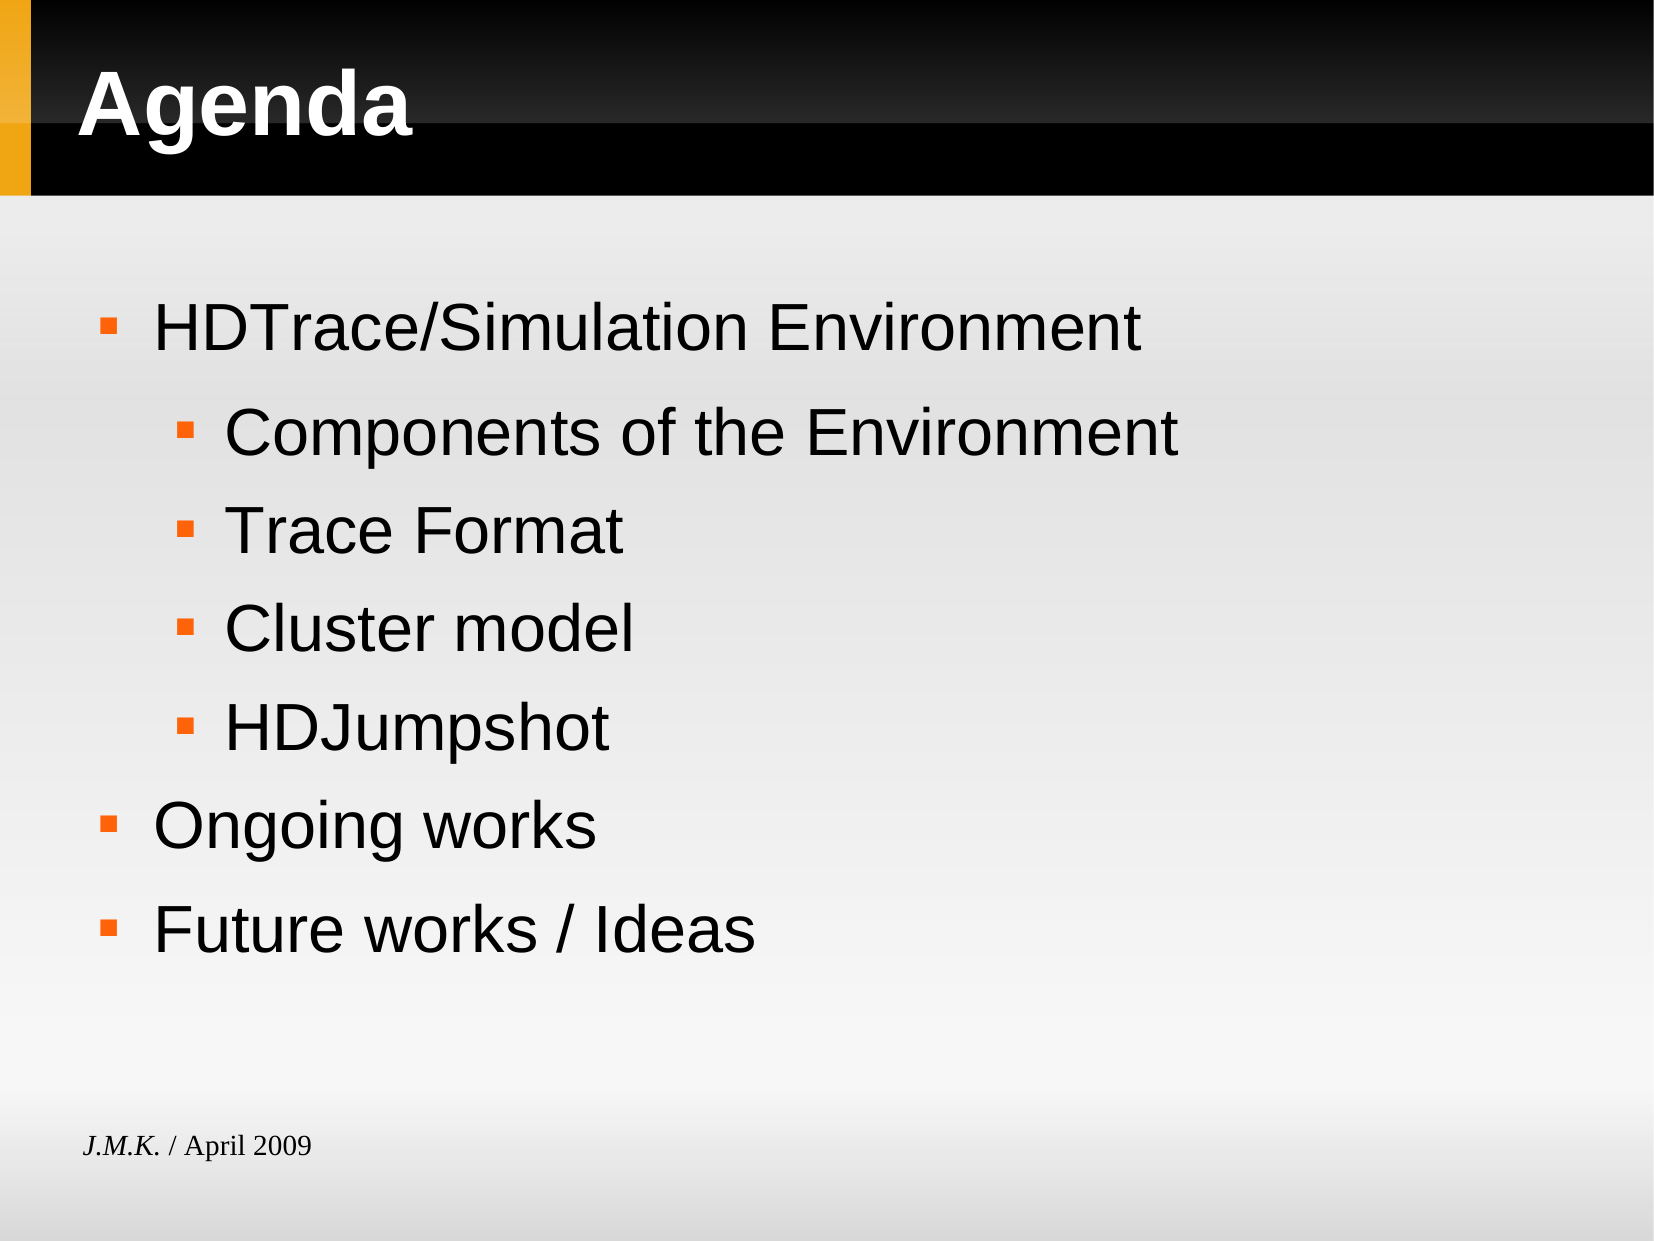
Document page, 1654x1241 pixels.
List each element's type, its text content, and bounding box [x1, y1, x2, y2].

title Agenda [76, 7, 1565, 200]
list HDTrace/Simulation Environment Components of the Environment Trace Format Cluster model HDJumpshot Ongoing works Future works / Ideas [82, 290, 1571, 1094]
picture [0, 0, 1654, 1241]
